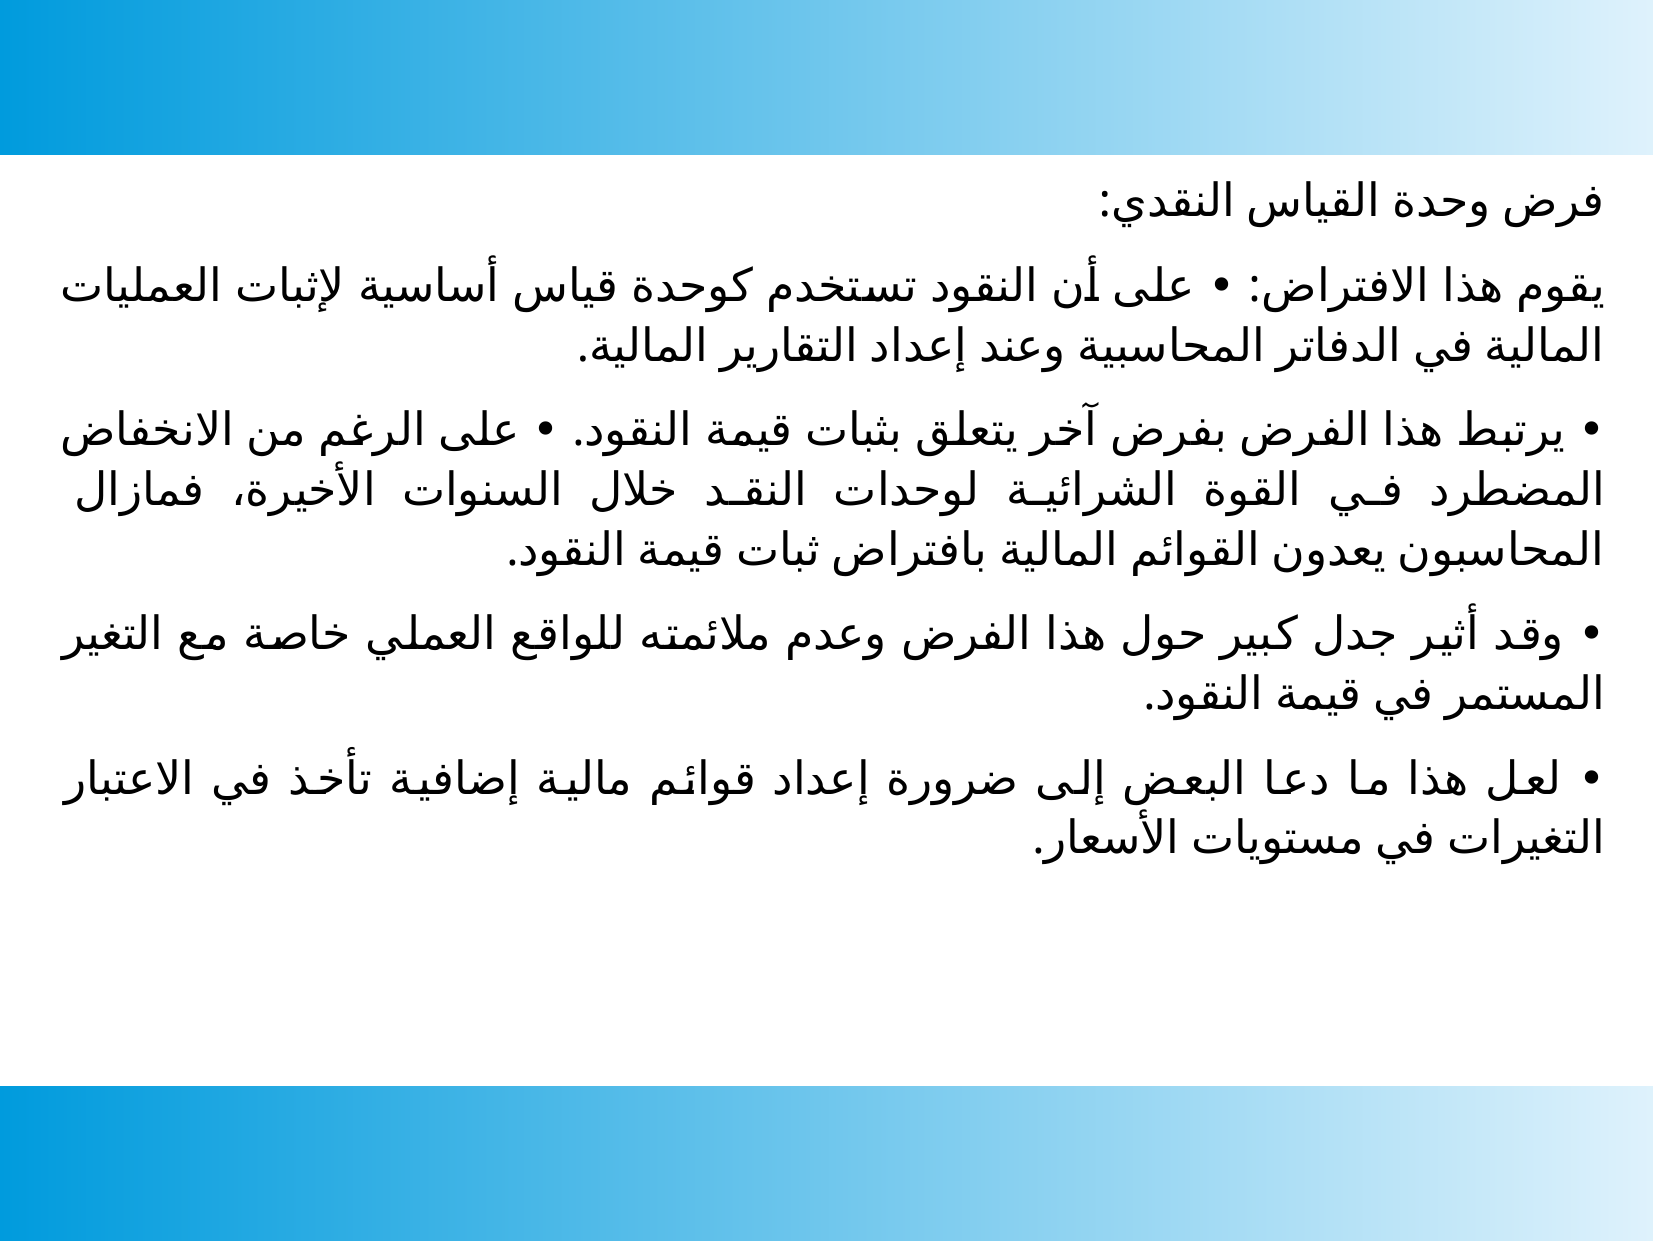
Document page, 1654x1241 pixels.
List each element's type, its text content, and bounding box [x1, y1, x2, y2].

text_box فرض وحدة القياس النقدي: يقوم هذا الافتراض: • على أن النقود تستخدم كوحدة قياس أساسية لإثبات العمليات المالية في الدفاتر المحاسبية وعند إعداد التقارير المالية. • يرتبط هذا الفرض بفرض آخر يتعلق بثبات قيمة النقود. • على الرغم من الانخفاض المضطرد في القوة الشرائية لوحدات النقد خلال السنوات الأخيرة، فمازال المحاسبون يعدون القوائم المالية بافتراض ثبات قيمة النقود. • وقد أثير جدل كبير حول هذا الفرض وعدم ملائمته للواقع العملي خاصة مع التغير المستمر في قيمة النقود. • لعل هذا ما دعا البعض إلى ضرورة إعداد قوائم مالية إضافية تأخذ في الاعتبار التغيرات في مستويات الأسعار. [45, 88, 1621, 961]
